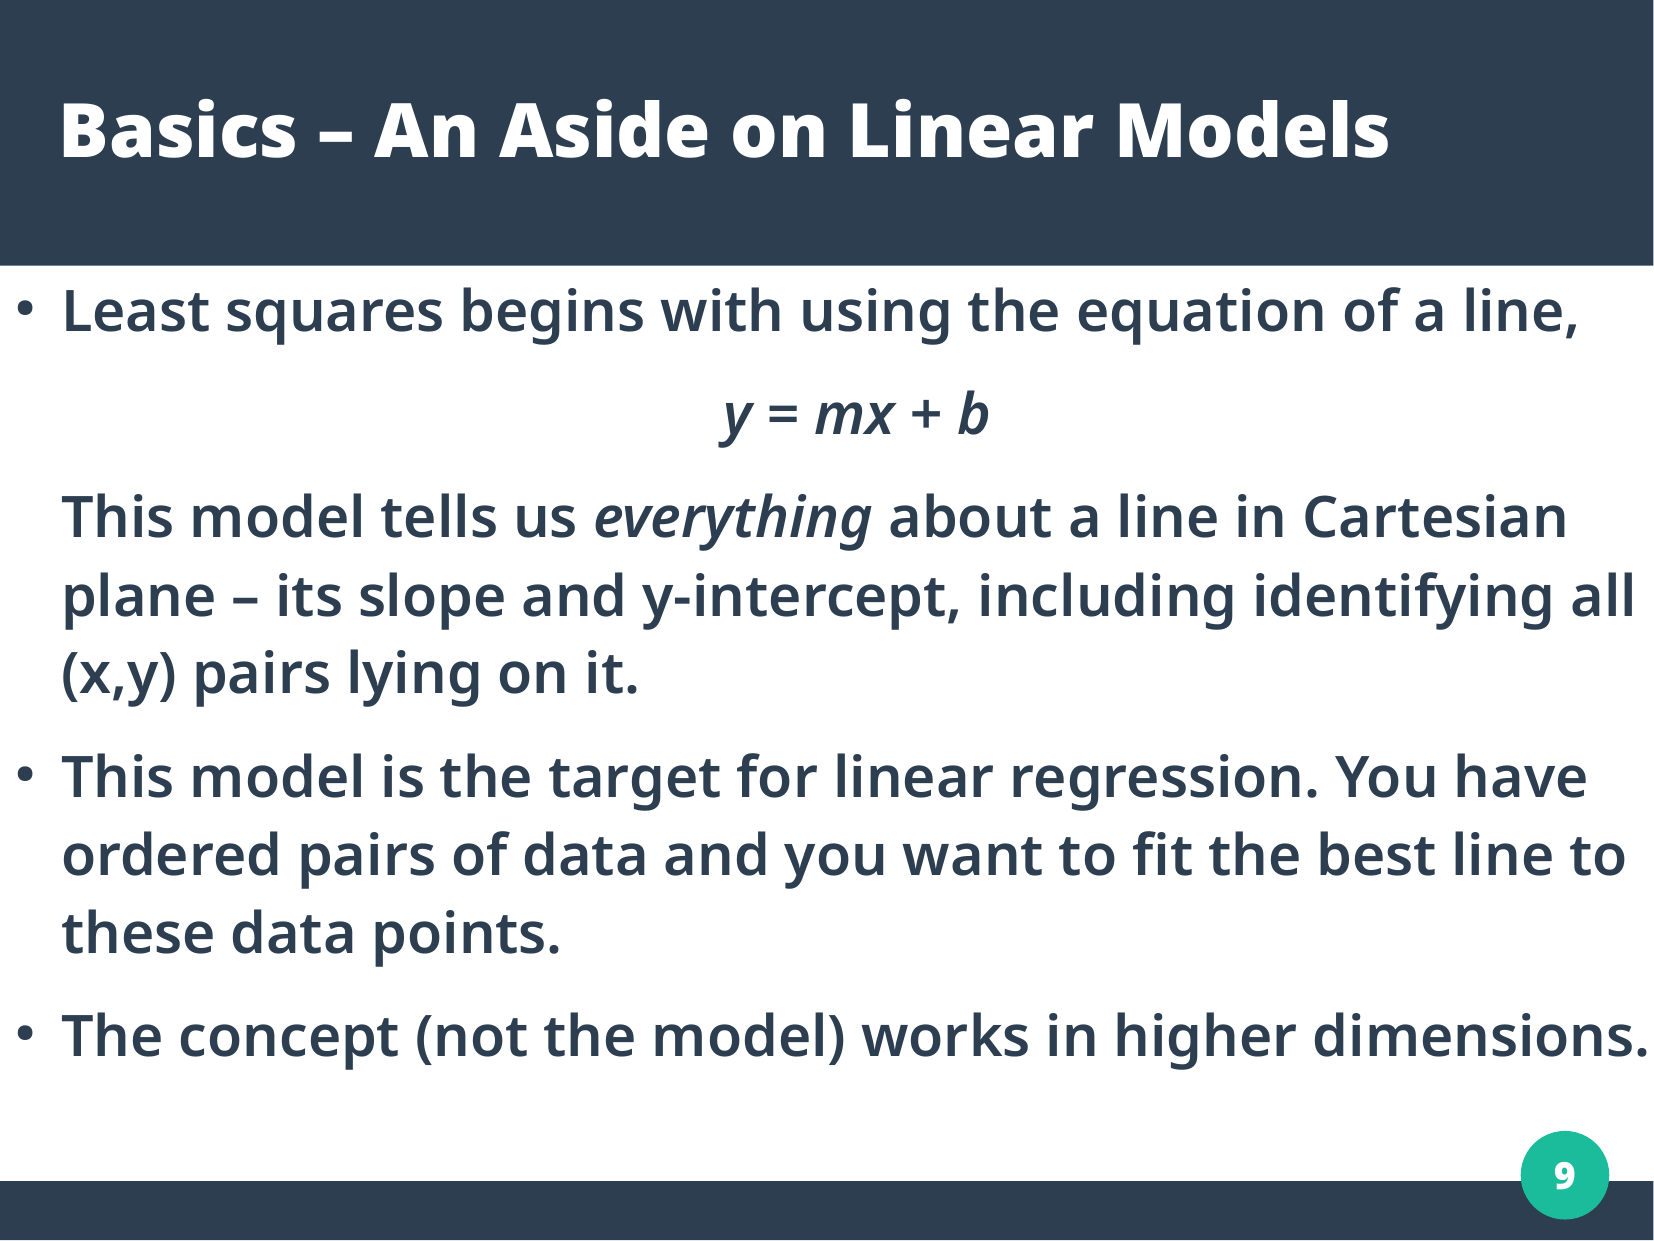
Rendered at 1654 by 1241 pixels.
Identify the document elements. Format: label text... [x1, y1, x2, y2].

list Least squares begins with using the equation of a line, y = mx + b This model tells us everything about a line in Cartesian plane – its slope and y-intercept, including identifying all (x,y) pairs lying on it. This model is the target for linear regression. You have ordered pairs of data and you want to fit the best line to these data points. The concept (not the model) works in higher dimensions. [0, 270, 1654, 1186]
title Basics – An Aside on Linear Models [59, 49, 1595, 207]
